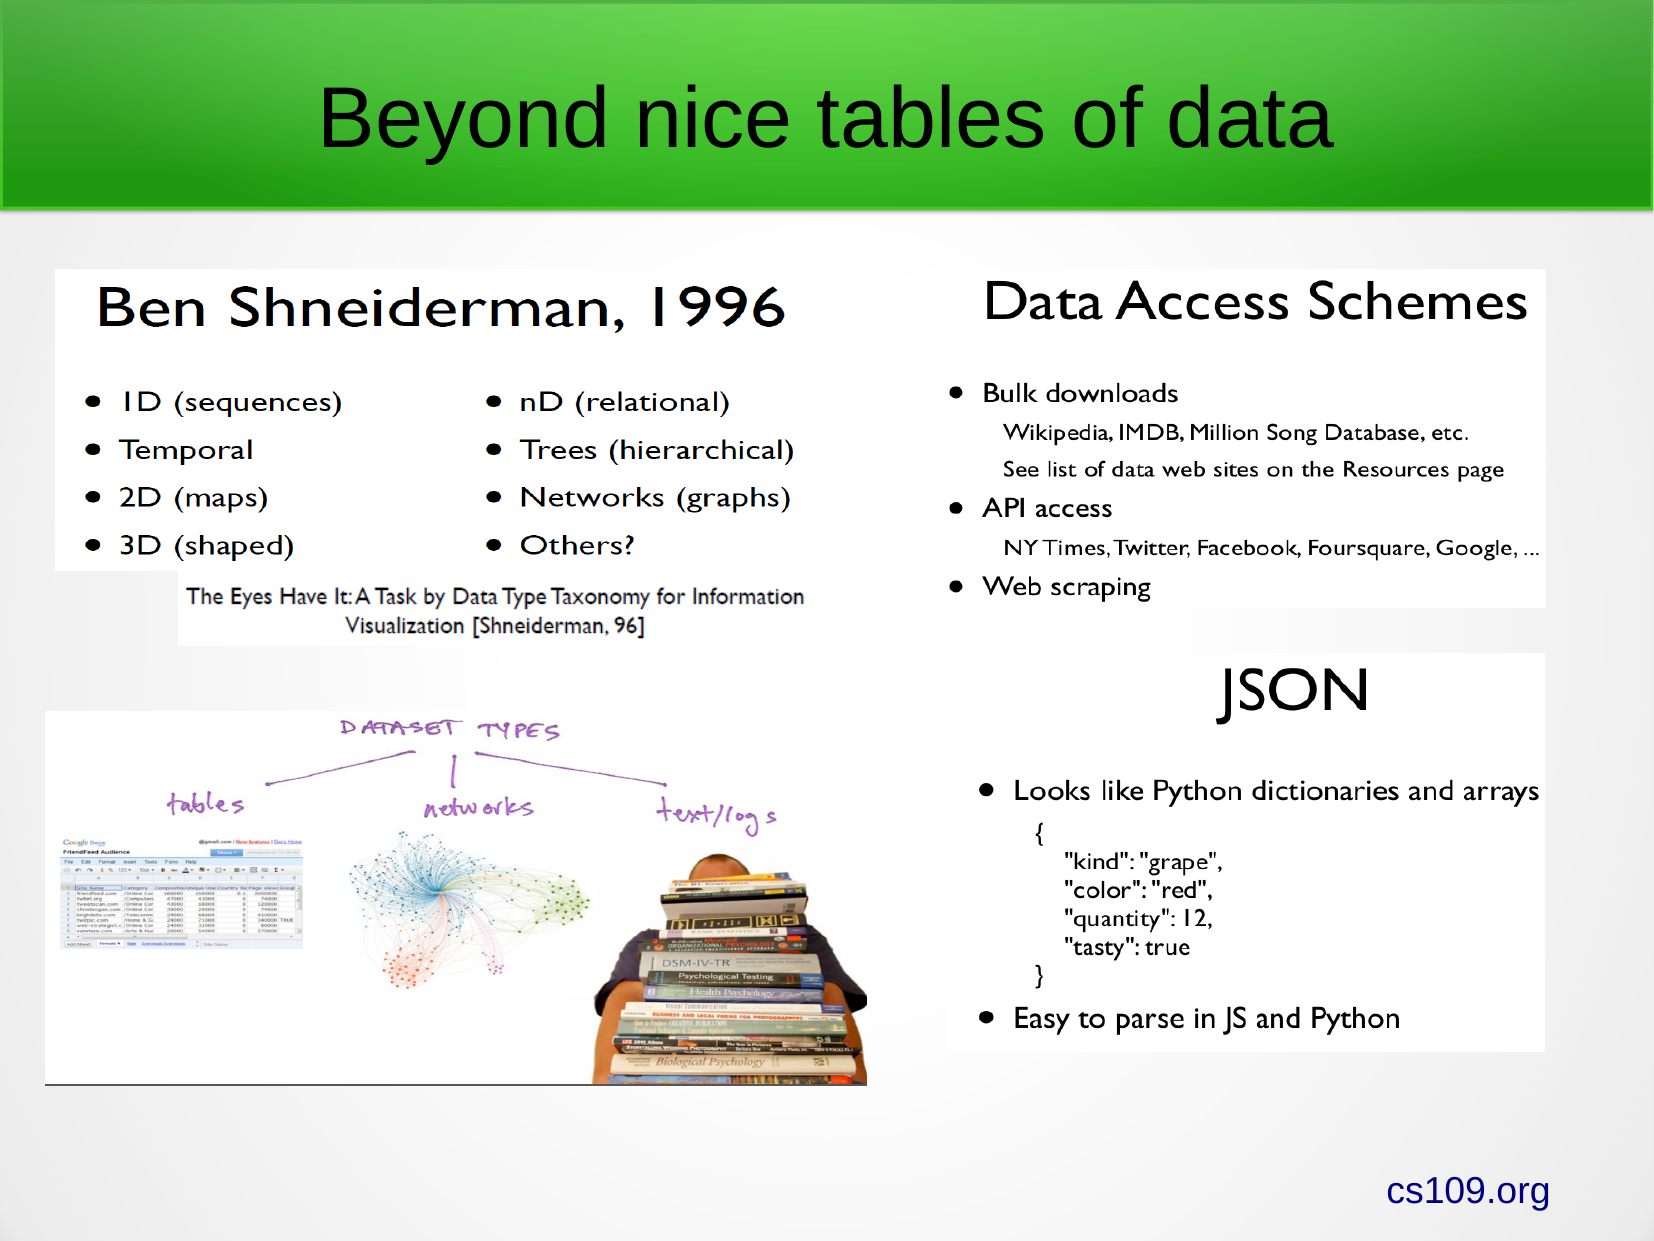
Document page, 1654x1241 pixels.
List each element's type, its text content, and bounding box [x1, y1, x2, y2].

title Beyond nice tables of data [82, 47, 1571, 189]
picture [45, 711, 867, 1086]
picture [55, 269, 811, 646]
text_box cs109.org [1371, 1162, 1576, 1220]
picture [947, 653, 1545, 1052]
picture [930, 269, 1546, 608]
